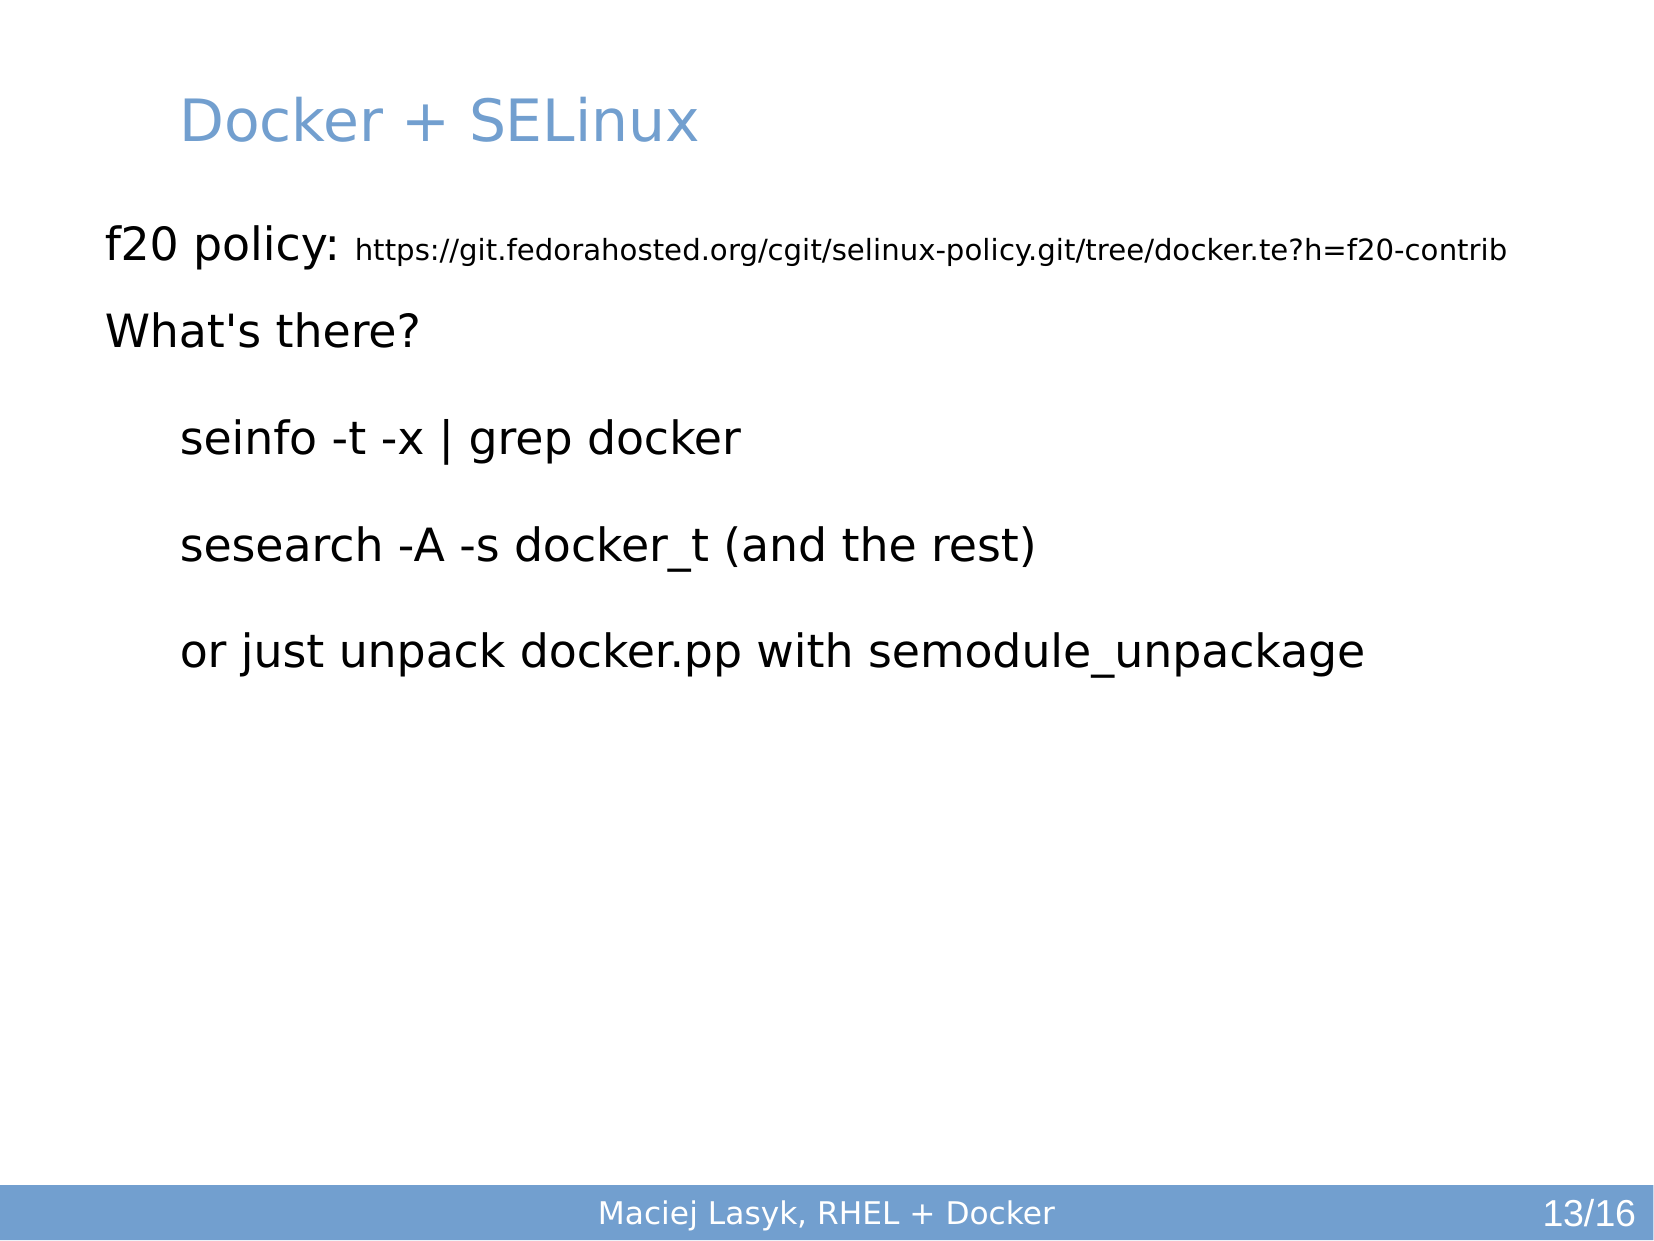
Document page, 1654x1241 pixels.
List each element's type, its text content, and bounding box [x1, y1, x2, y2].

text_box [0, 1185, 1527, 1241]
text_box Docker + SELinux [164, 79, 715, 163]
text_box Maciej Lasyk, RHEL + Docker [583, 1188, 1071, 1240]
text_box 13/16 [1527, 1185, 1651, 1241]
text_box f20 policy: https://git.fedorahosted.org/cgit/selinux-policy.git/tree/docker.te?h=f20-contrib What's there? seinfo -t -x | grep docker sesearch -A -s docker_t (and the rest) or just unpack docker.pp with semodule_unpackage [90, 210, 1523, 721]
